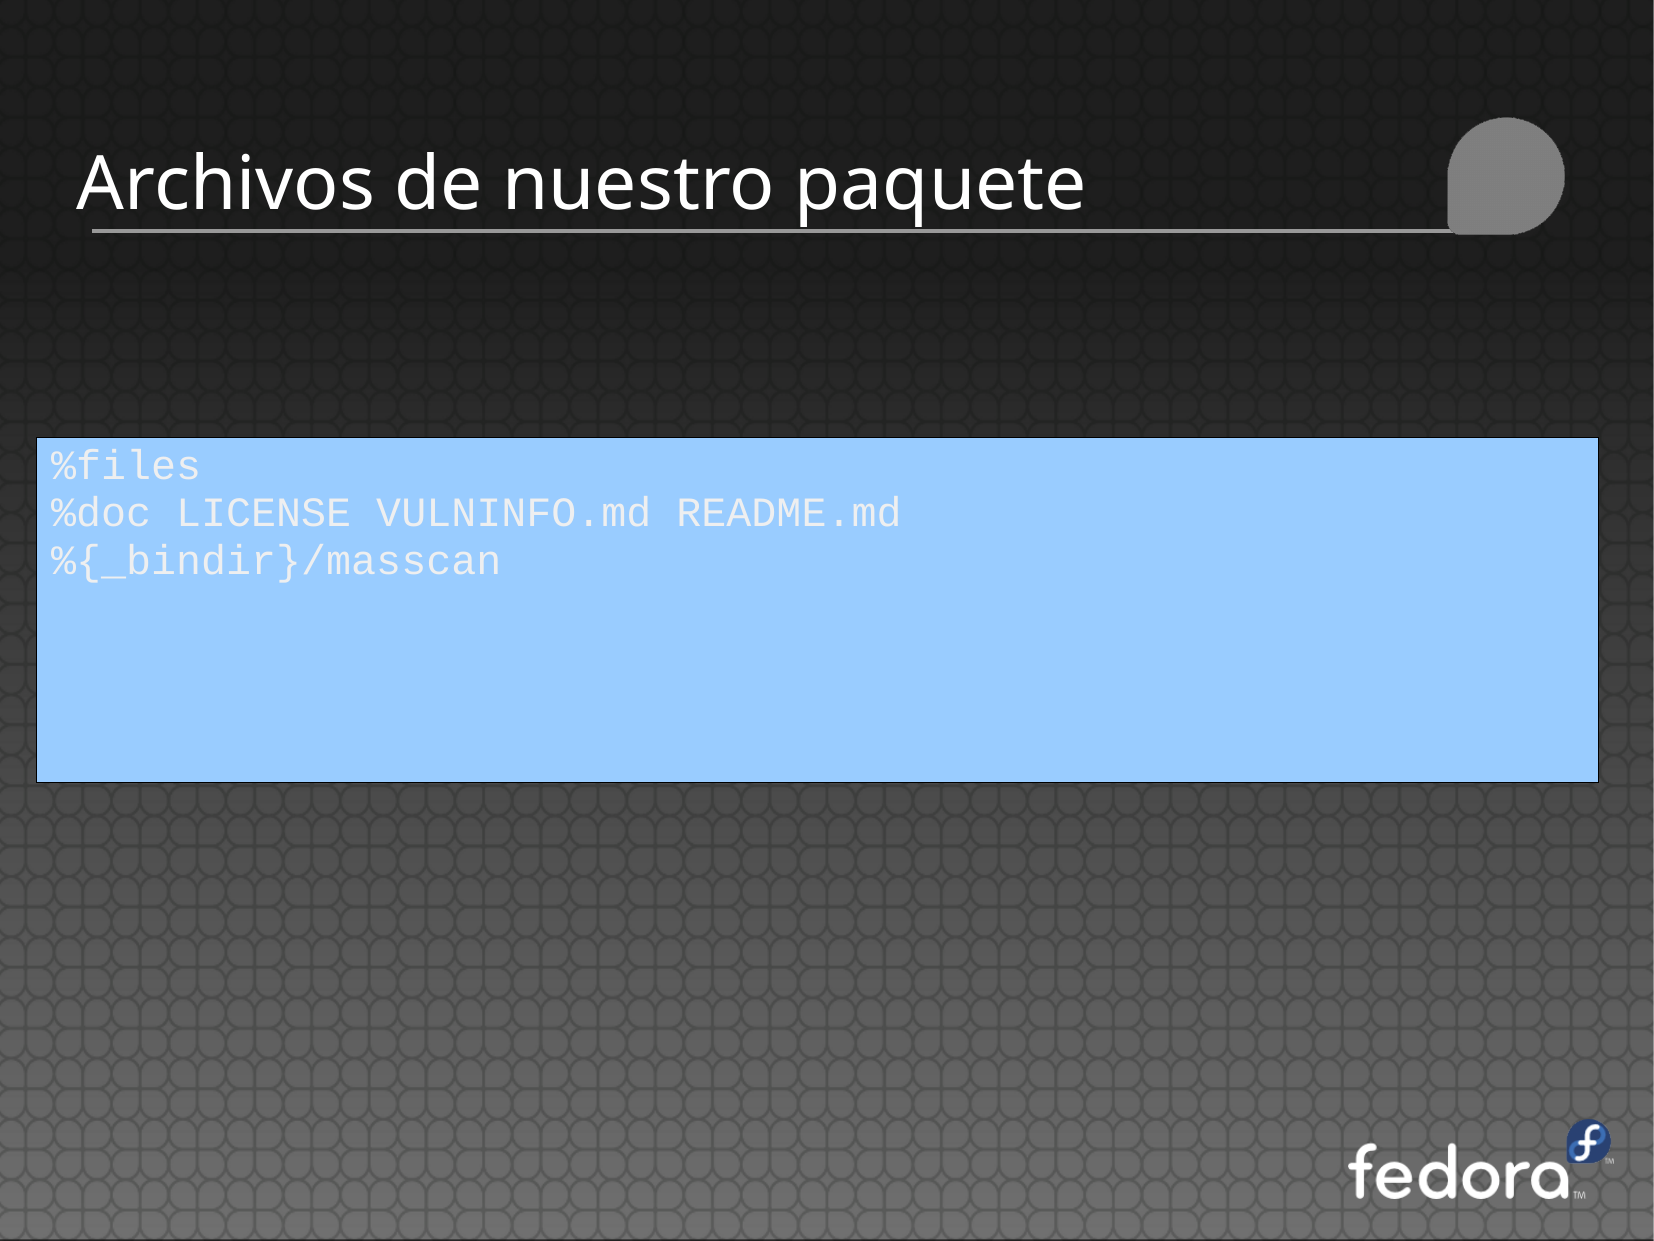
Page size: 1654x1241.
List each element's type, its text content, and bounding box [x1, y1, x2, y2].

picture [0, 0, 1654, 1241]
text_box %files %doc LICENSE VULNINFO.md README.md %{_bindir}/masscan [36, 437, 1599, 783]
title Archivos de nuestro paquete [76, 112, 1566, 249]
